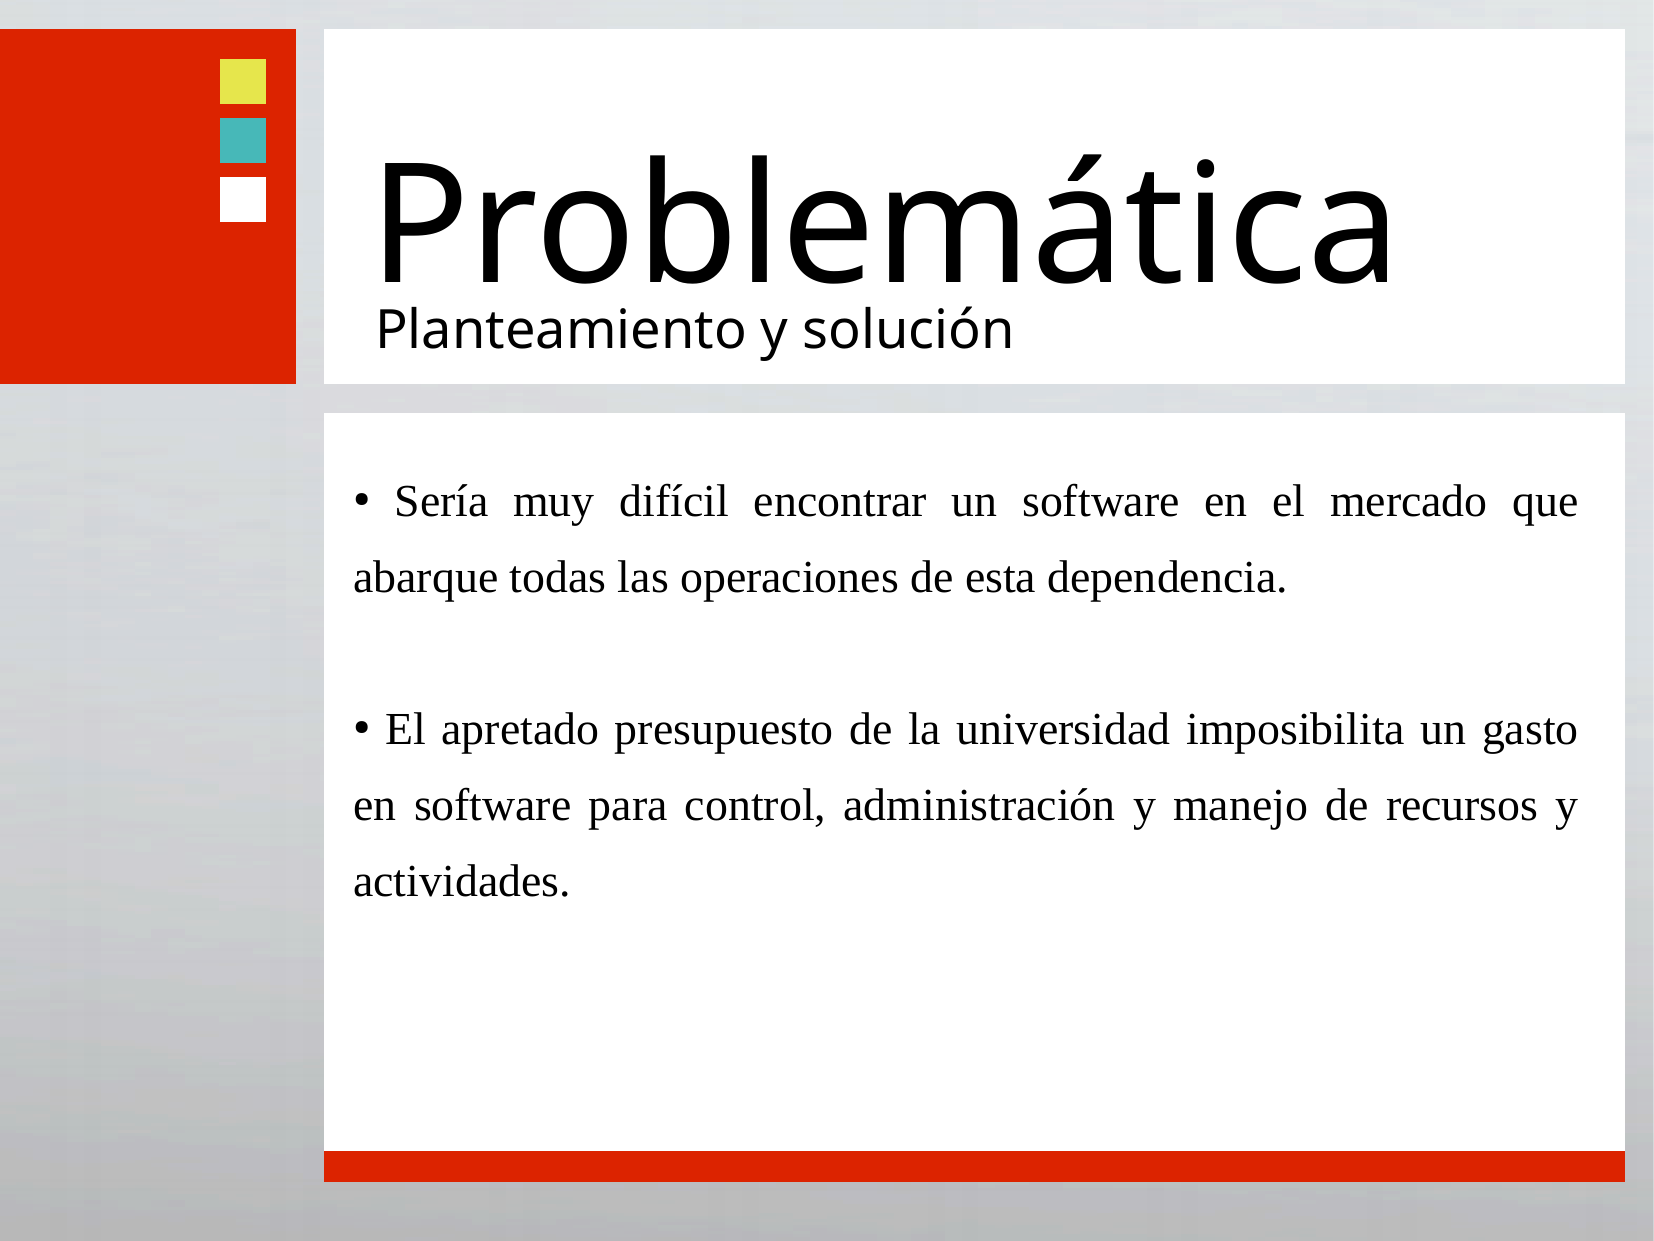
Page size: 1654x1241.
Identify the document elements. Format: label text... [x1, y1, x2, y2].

text_box Sería muy difícil encontrar un software en el mercado que abarque todas las operaciones de esta dependencia. El apretado presupuesto de la universidad imposibilita un gasto en software para control, administración y manejo de recursos y actividades. [338, 442, 1595, 1142]
picture [0, 0, 1654, 1241]
text_box Planteamiento y solución [360, 283, 994, 359]
text_box Problemática [354, 96, 1595, 301]
